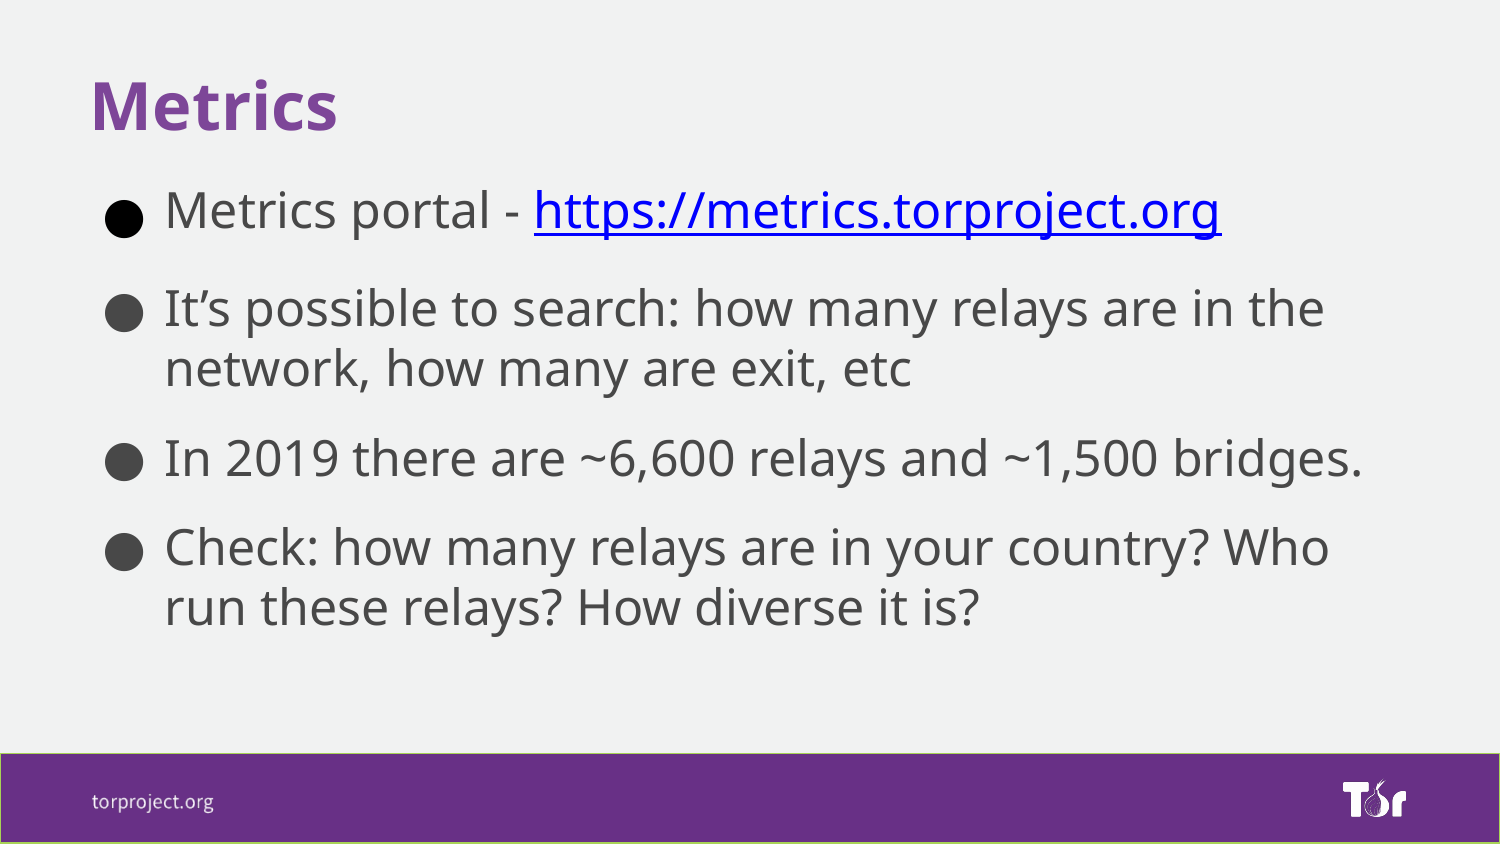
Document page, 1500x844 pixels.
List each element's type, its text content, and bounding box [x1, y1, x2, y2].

text_box Metrics [75, 33, 1425, 171]
picture [75, 780, 604, 821]
text_box Metrics portal - https://metrics.torproject.org It’s possible to search: how many relays are in the network, how many are exit, etc In 2019 there are ~6,600 relays and ~1,500 bridges. Check: how many relays are in your country? Who run these relays? How diverse it is? [75, 171, 1425, 728]
picture [1343, 778, 1406, 817]
